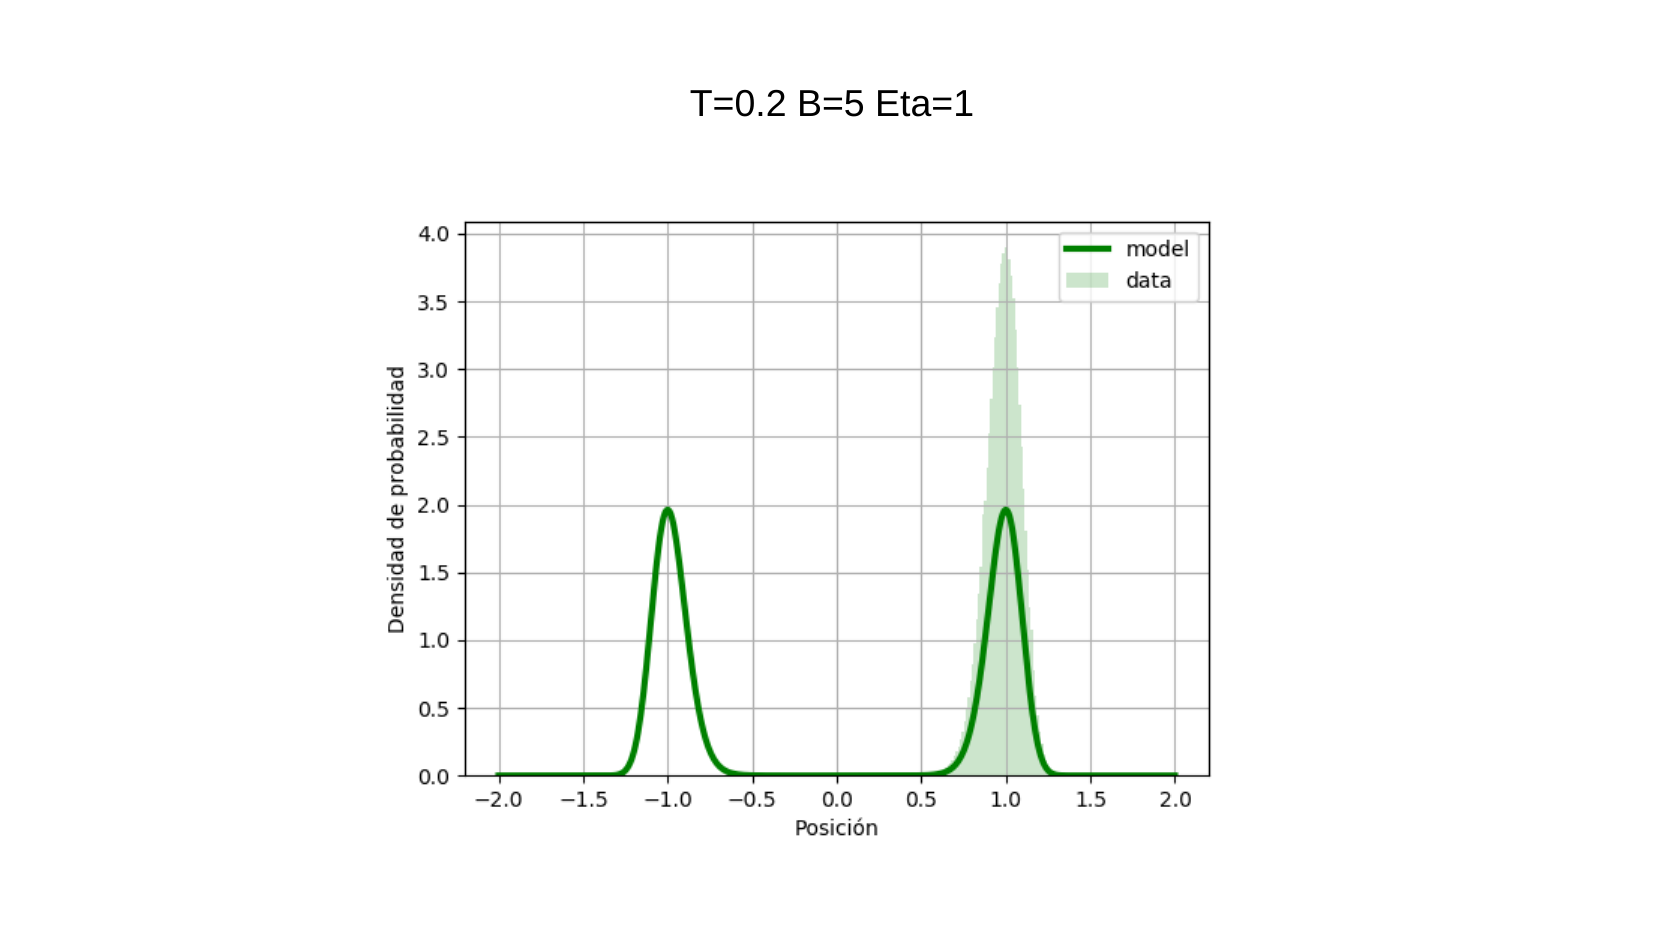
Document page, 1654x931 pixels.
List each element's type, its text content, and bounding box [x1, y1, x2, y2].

text_box T=0.2 B=5 Eta=1 [675, 75, 1063, 132]
picture [345, 135, 1305, 856]
